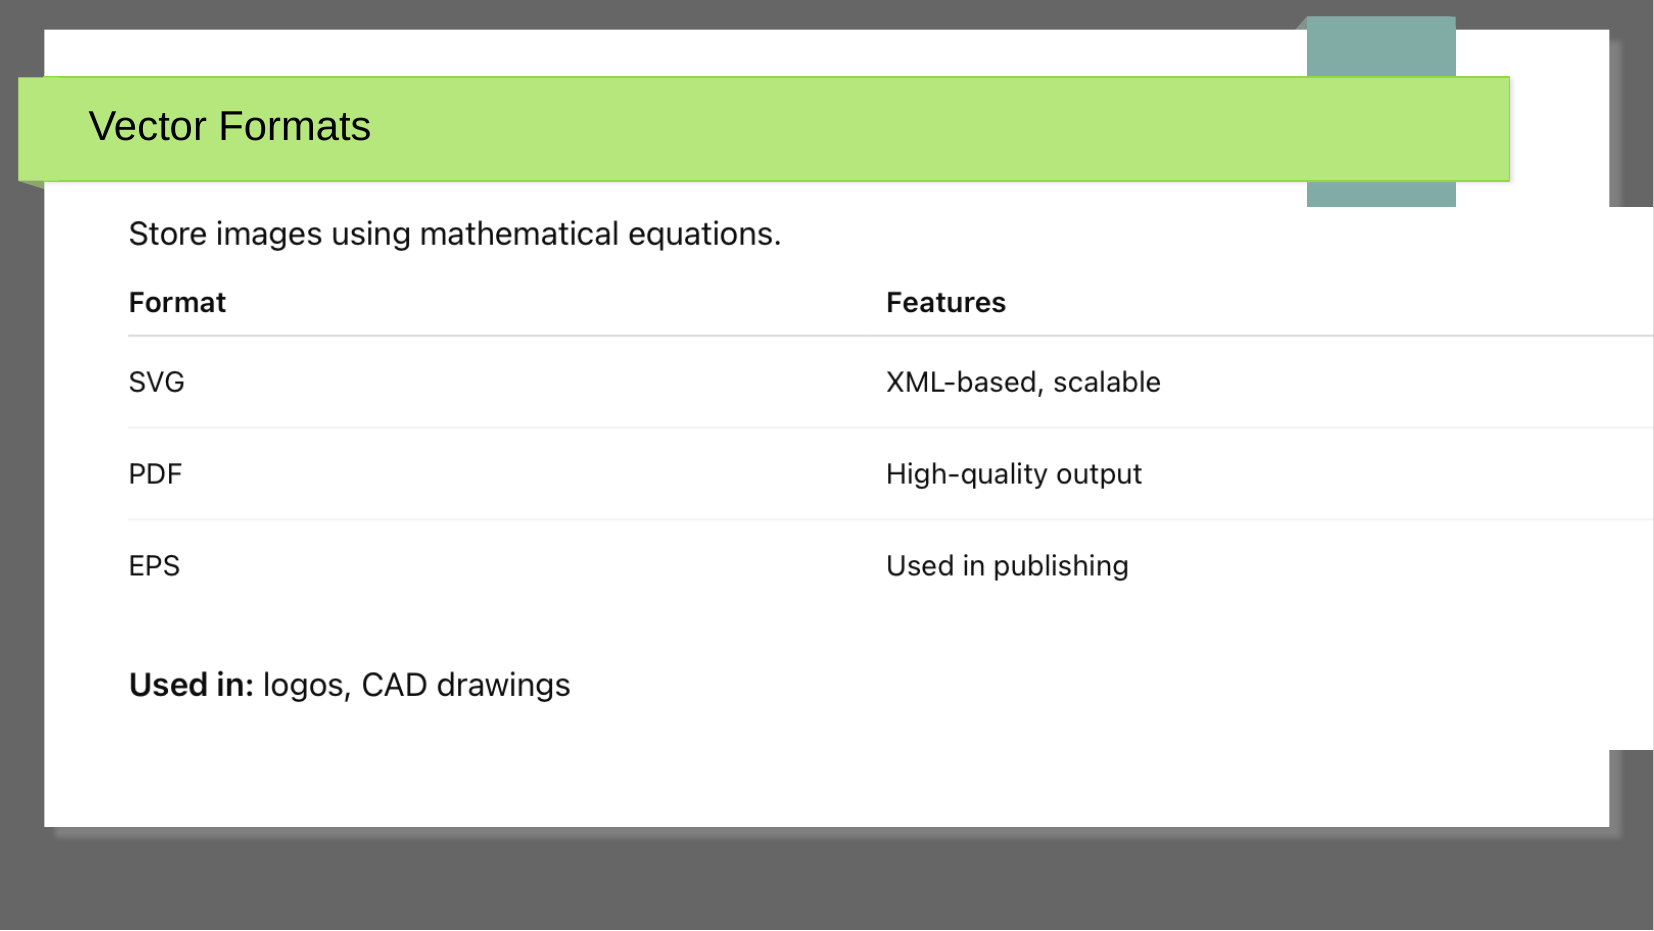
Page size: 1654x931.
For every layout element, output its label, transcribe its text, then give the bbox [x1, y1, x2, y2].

picture [71, 207, 1654, 751]
title Vector Formats [88, 73, 1506, 178]
